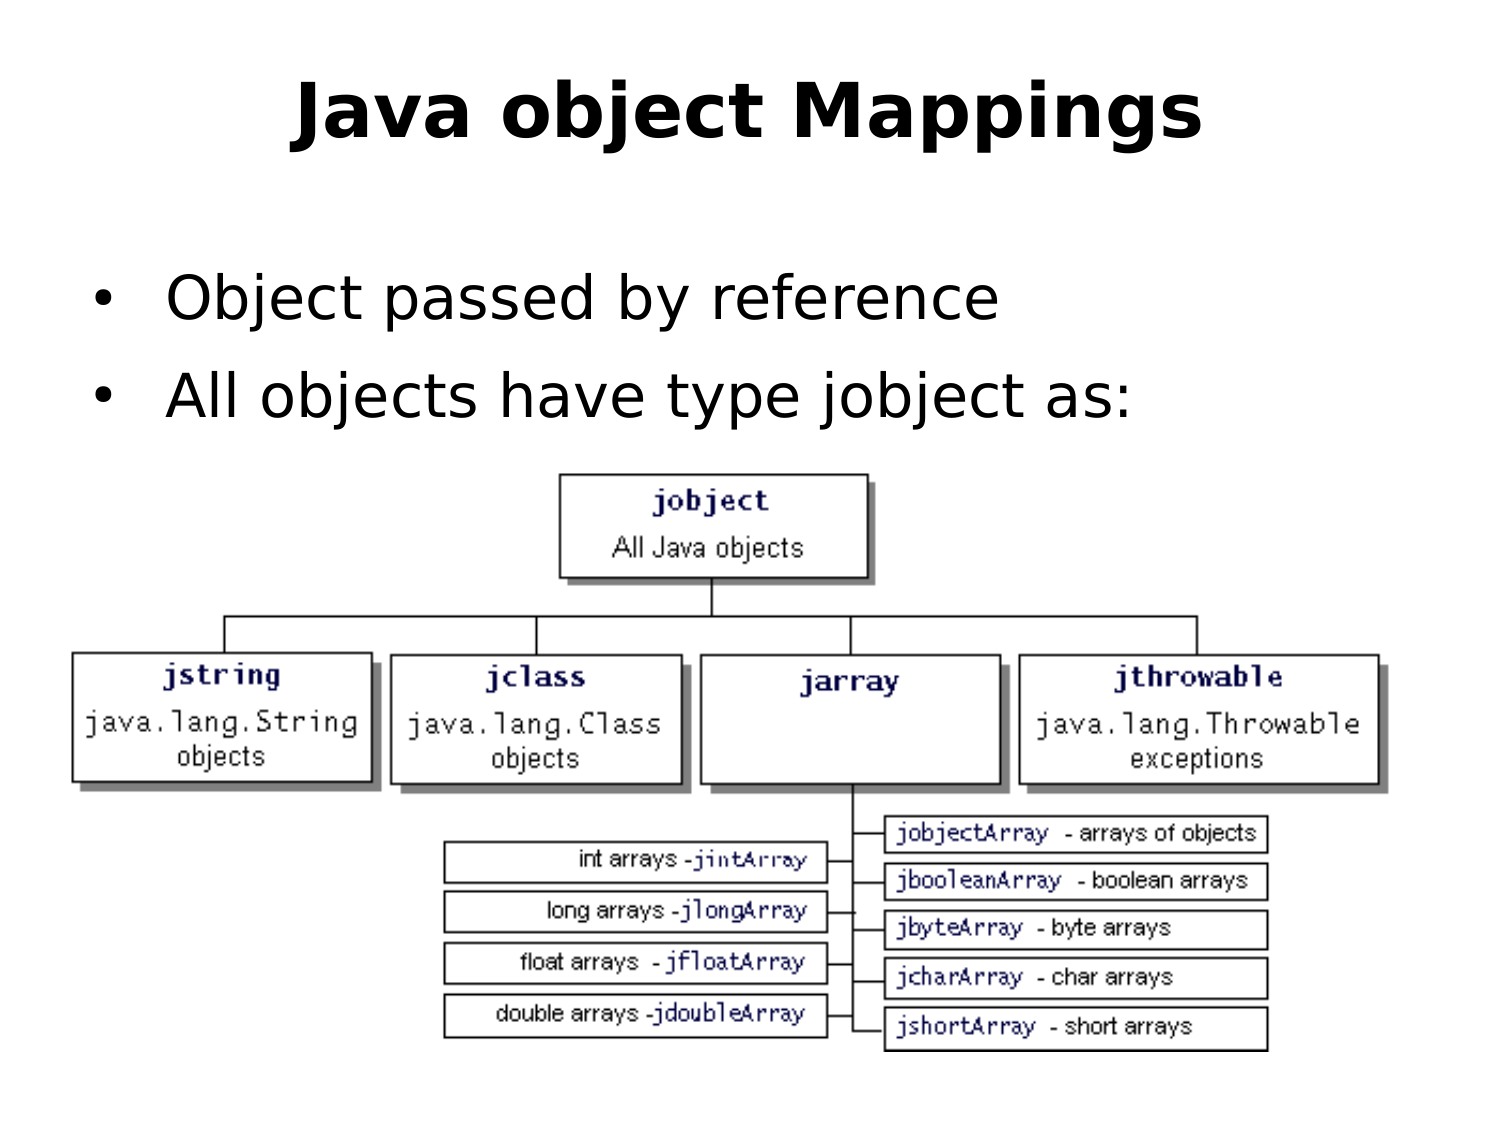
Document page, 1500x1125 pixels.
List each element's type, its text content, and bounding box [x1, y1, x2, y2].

picture [70, 472, 1391, 1052]
list Object passed by reference All objects have type jobject as: [75, 263, 1425, 916]
title Java object Mappings [75, 44, 1425, 177]
